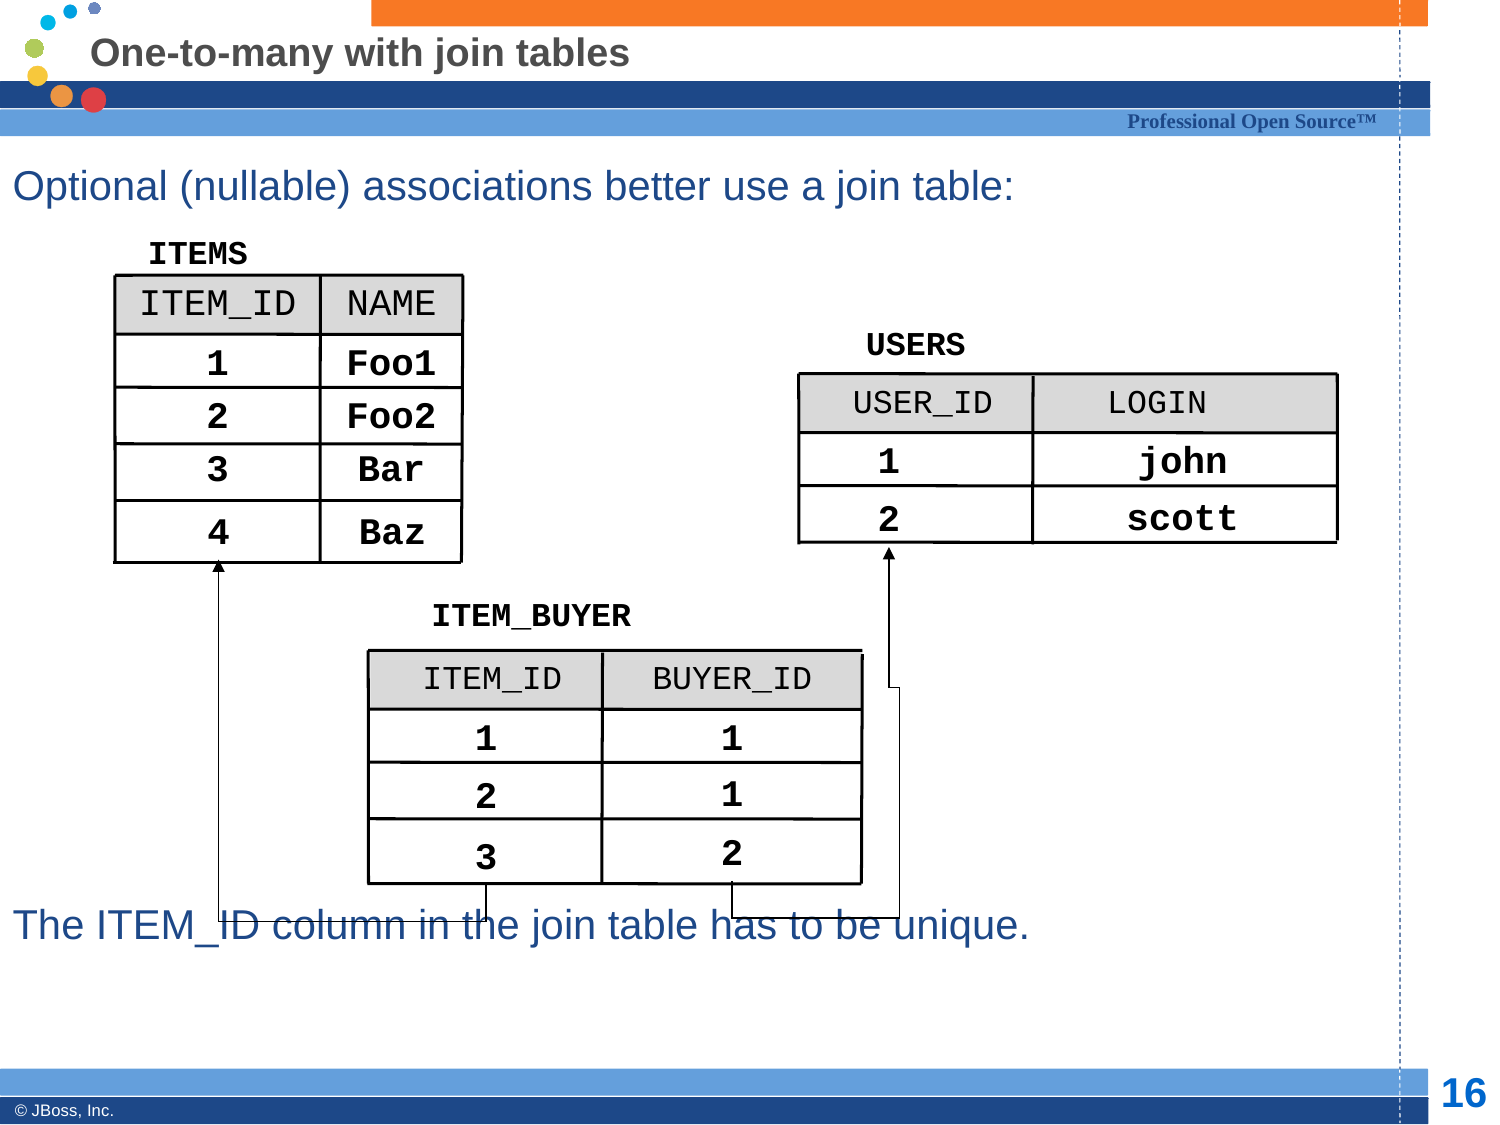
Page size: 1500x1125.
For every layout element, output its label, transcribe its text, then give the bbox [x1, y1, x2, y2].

text_box 1 [602, 769, 863, 823]
text_box LOGIN [1045, 378, 1335, 428]
text_box ITEMS [83, 229, 313, 279]
text_box ITEM_ID [604, 655, 615, 704]
text_box USER_ID [801, 378, 1031, 428]
list Optional (nullable) associations better use a join table: The ITEM_ID column in the join table has to be unique. [12, 162, 1388, 1063]
text_box 1 [602, 712, 863, 766]
text_box 1 [114, 337, 321, 390]
text_box 2 [602, 827, 863, 881]
title One-to-many with join tables [75, 20, 1351, 84]
text_box ITEM_ID [370, 655, 601, 704]
text_box Foo1 [321, 337, 462, 391]
text_box ITEM_ID [117, 277, 318, 332]
text_box 2 [114, 390, 321, 443]
text_box 2 [800, 493, 978, 548]
text_box 2 [370, 770, 603, 824]
text_box NAME [322, 277, 461, 332]
text_box USERS [774, 320, 1058, 370]
text_box Foo2 [321, 391, 462, 443]
text_box 1 [370, 712, 602, 766]
text_box 3 [114, 443, 321, 497]
text_box 4 [115, 506, 322, 560]
text_box 3 [370, 831, 603, 882]
text_box BUYER_ID [615, 655, 860, 704]
text_box USER_ID [1035, 378, 1045, 428]
text_box ITEM_BUYER [337, 592, 726, 641]
text_box john [1032, 435, 1333, 489]
text_box Bar [321, 443, 462, 497]
text_box Baz [322, 506, 463, 560]
text_box 1 [800, 435, 978, 489]
text_box scott [1032, 492, 1333, 546]
